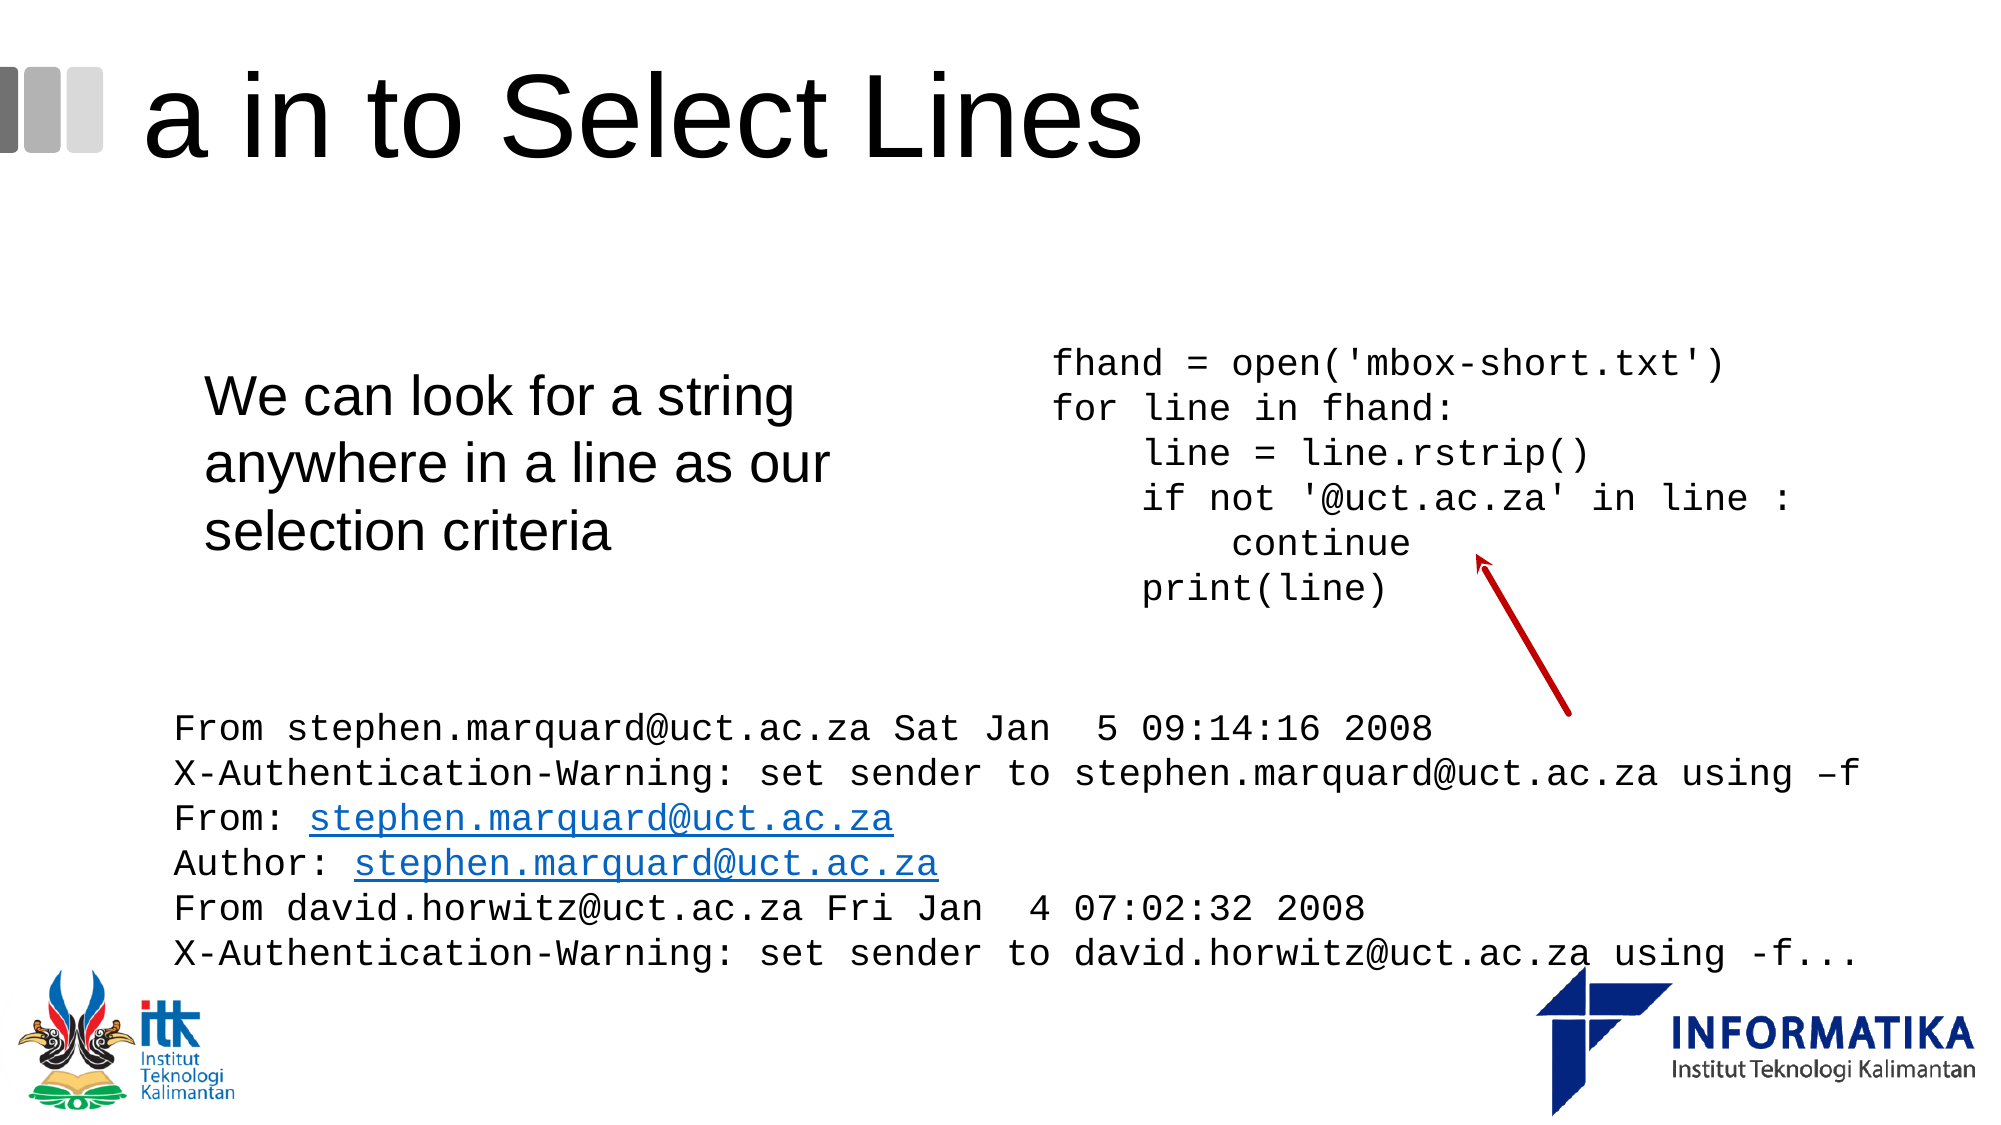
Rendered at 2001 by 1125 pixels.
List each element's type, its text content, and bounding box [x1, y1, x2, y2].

text_box From stephen.marquard@uct.ac.za Sat Jan 5 09:14:16 2008 X-Authentication-Warning: set sender to stephen.marquard@uct.ac.za using –f From: stephen.marquard@uct.ac.za Author: stephen.marquard@uct.ac.za From david.horwitz@uct.ac.za Fri Jan 4 07:02:32 2008 X-Authentication-Warning: set sender to david.horwitz@uct.ac.za using -f... [173, 689, 1888, 987]
picture [1534, 965, 1976, 1118]
picture [0, 935, 253, 1125]
title a in to Select Lines [137, 1, 1863, 219]
text_box fhand = open('mbox-short.txt') for line in fhand: line = line.rstrip() if not '@uct.ac.za' in line : continue print(line) [1051, 309, 1907, 637]
list We can look for a string anywhere in a line as our selection criteria [173, 347, 899, 574]
